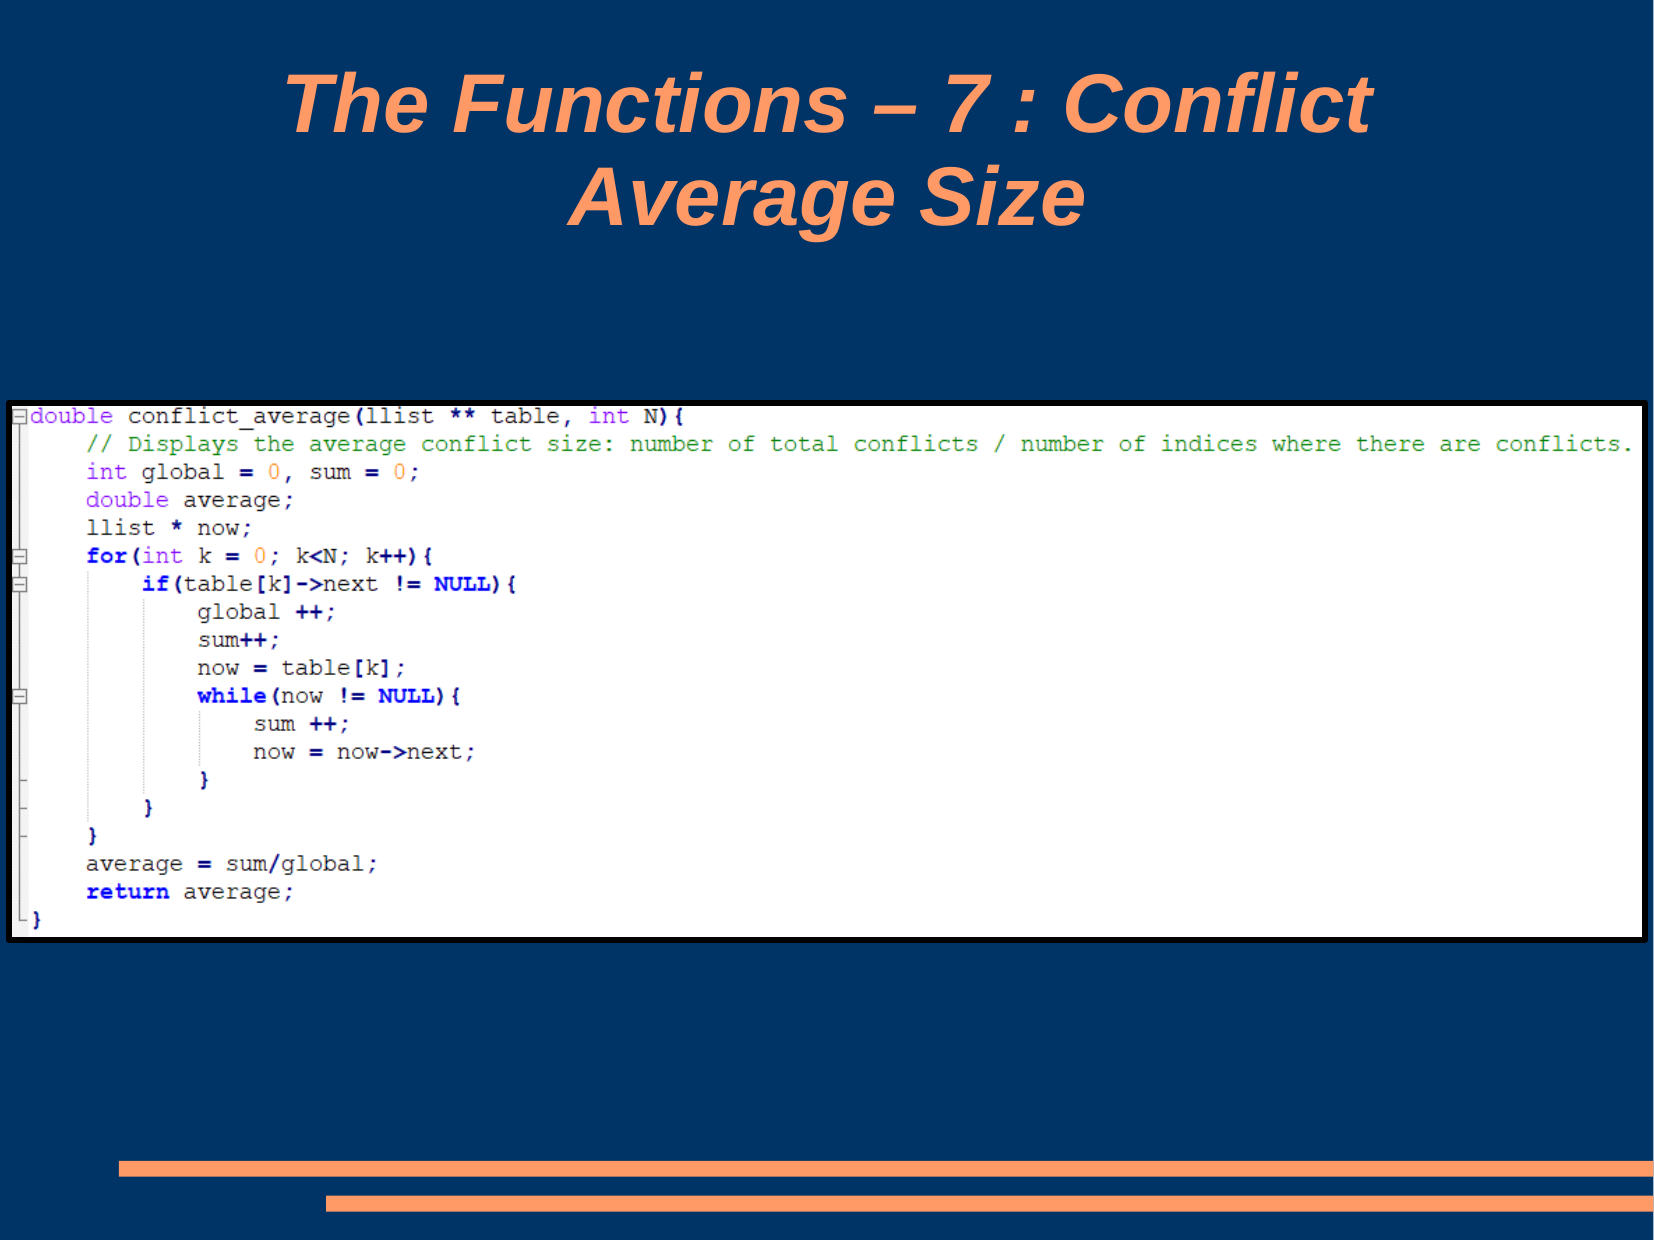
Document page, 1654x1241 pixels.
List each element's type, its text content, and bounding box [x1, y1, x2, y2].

picture [12, 405, 1642, 938]
title The Functions – 7 : Conflict Average Size [121, 46, 1534, 254]
